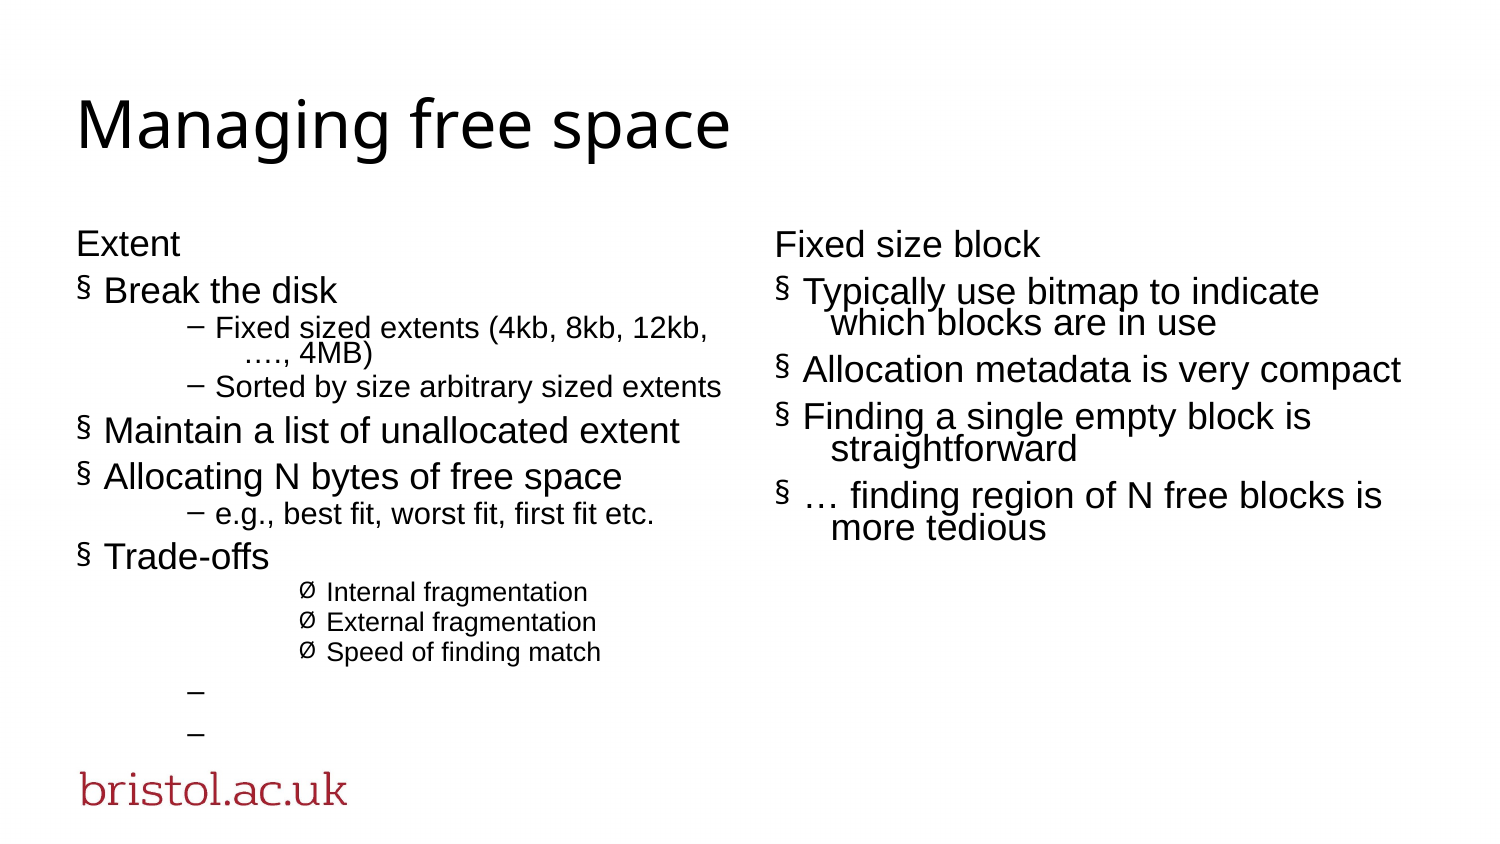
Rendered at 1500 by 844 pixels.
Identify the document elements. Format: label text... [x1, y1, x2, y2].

list Extent Break the disk Fixed sized extents (4kb, 8kb, 12kb, …., 4MB) Sorted by size arbitrary sized extents Maintain a list of unallocated extent Allocating N bytes of free space e.g., best fit, worst fit, first fit etc. Trade-offs Internal fragmentation External fragmentation Speed of finding match [60, 224, 741, 699]
list Fixed size block Typically use bitmap to indicate which blocks are in use Allocation metadata is very compact Finding a single empty block is straightforward … finding region of N free blocks is more tedious [759, 224, 1440, 699]
title Managing free space [60, 44, 1440, 209]
